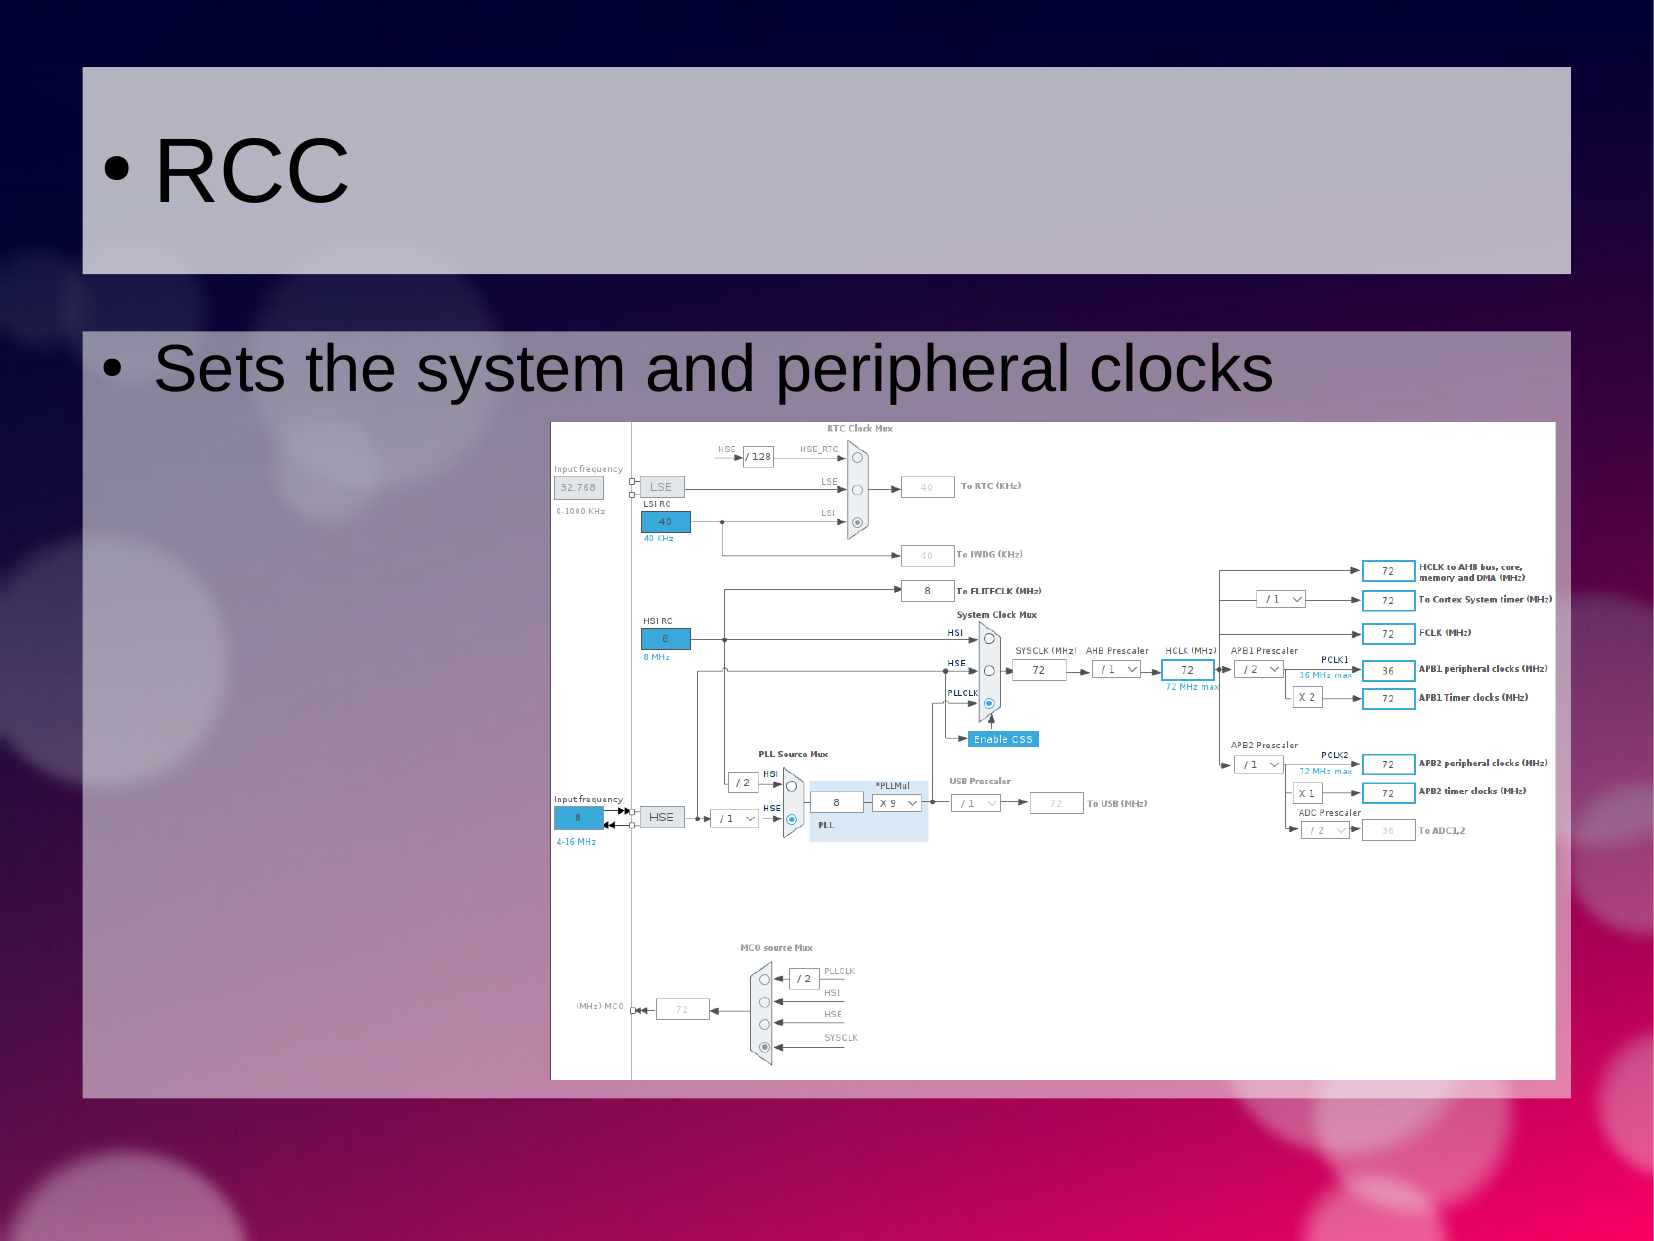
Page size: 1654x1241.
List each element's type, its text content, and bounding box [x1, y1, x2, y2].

title RCC [82, 67, 1571, 275]
picture [0, 0, 1654, 1241]
list Sets the system and peripheral clocks [82, 331, 1571, 1099]
